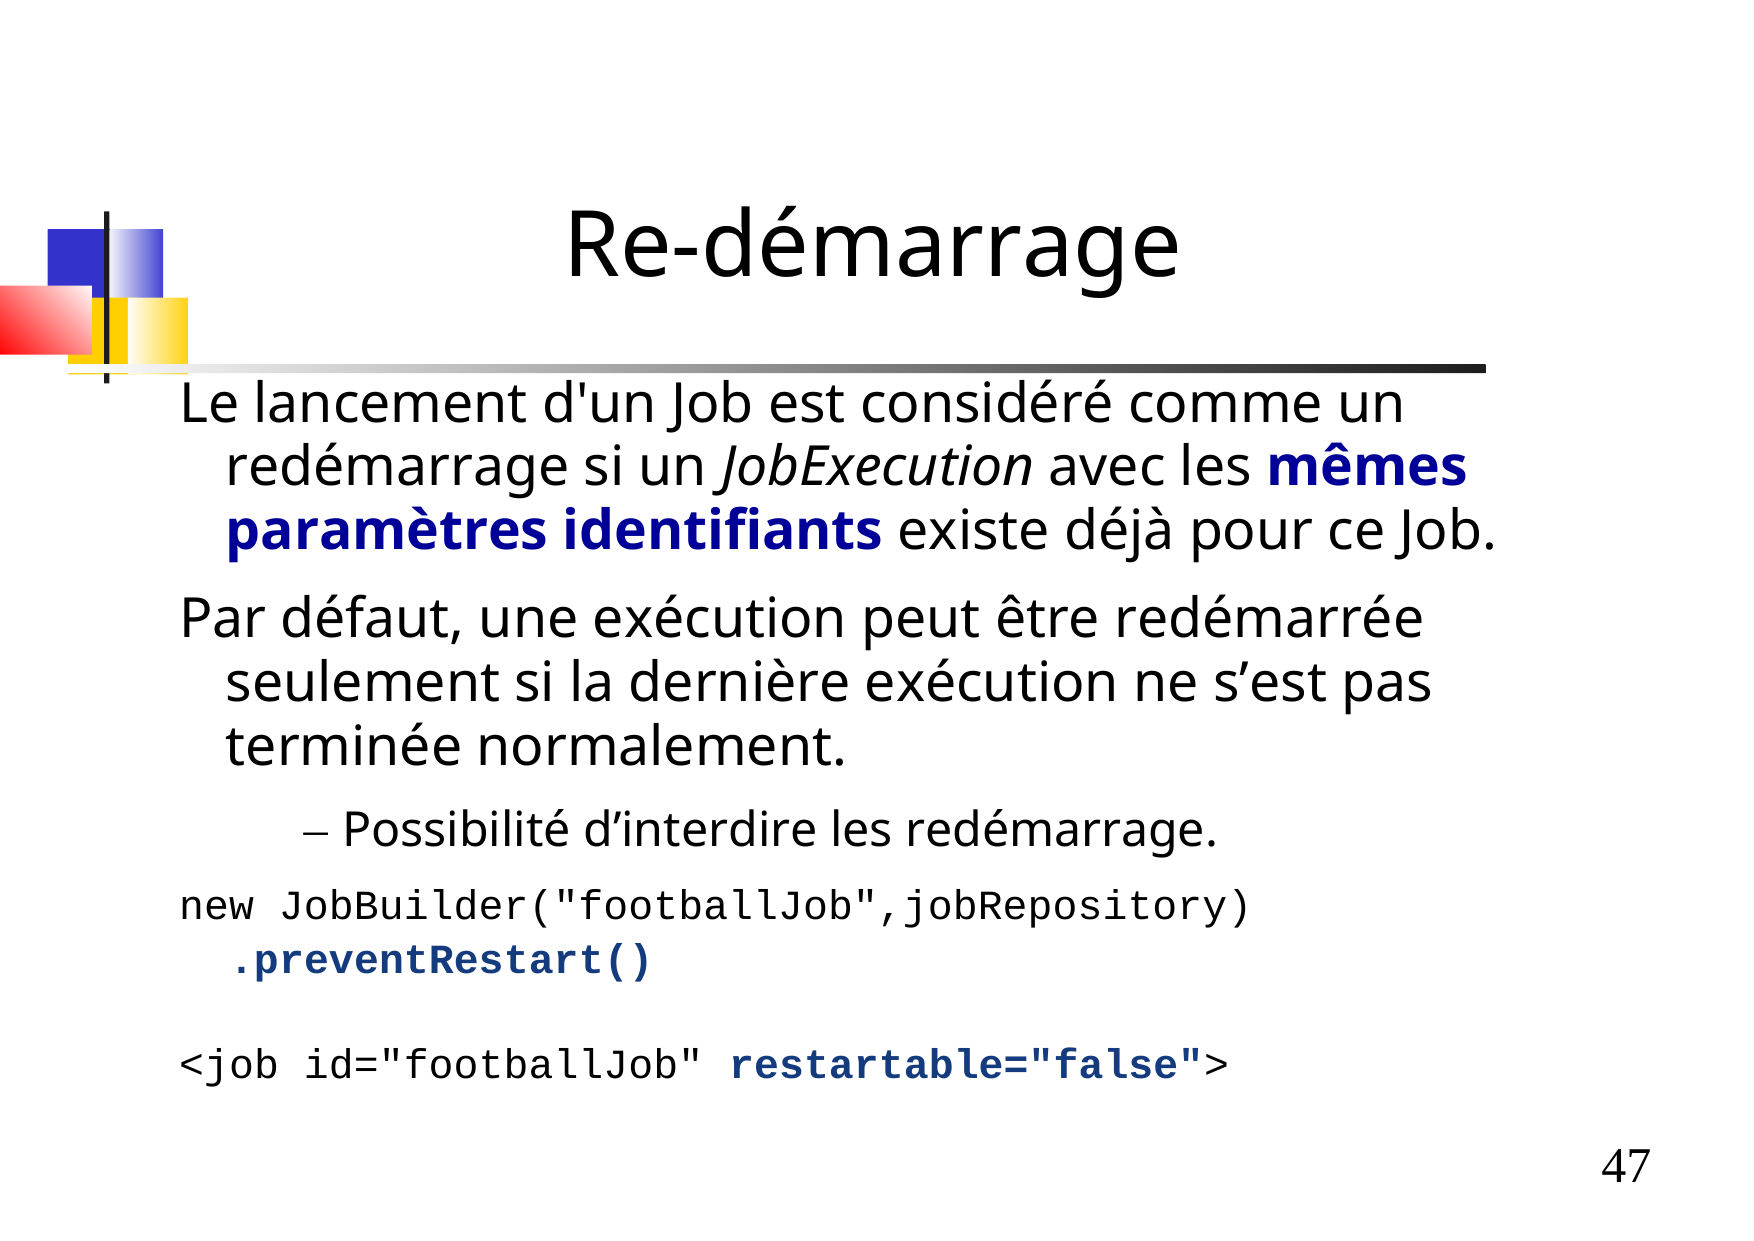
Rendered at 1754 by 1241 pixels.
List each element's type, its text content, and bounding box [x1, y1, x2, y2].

title Re-démarrage [179, 139, 1567, 351]
list Le lancement d'un Job est considéré comme un redémarrage si un JobExecution avec les mêmes paramètres identifiants existe déjà pour ce Job. Par défaut, une exécution peut être redémarrée seulement si la dernière exécution ne s’est pas terminée normalement. Possibilité d’interdire les redémarrage. new JobBuilder("footballJob",jobRepository) .preventRestart() <job id="footballJob" restartable="false"> [179, 371, 1567, 1091]
